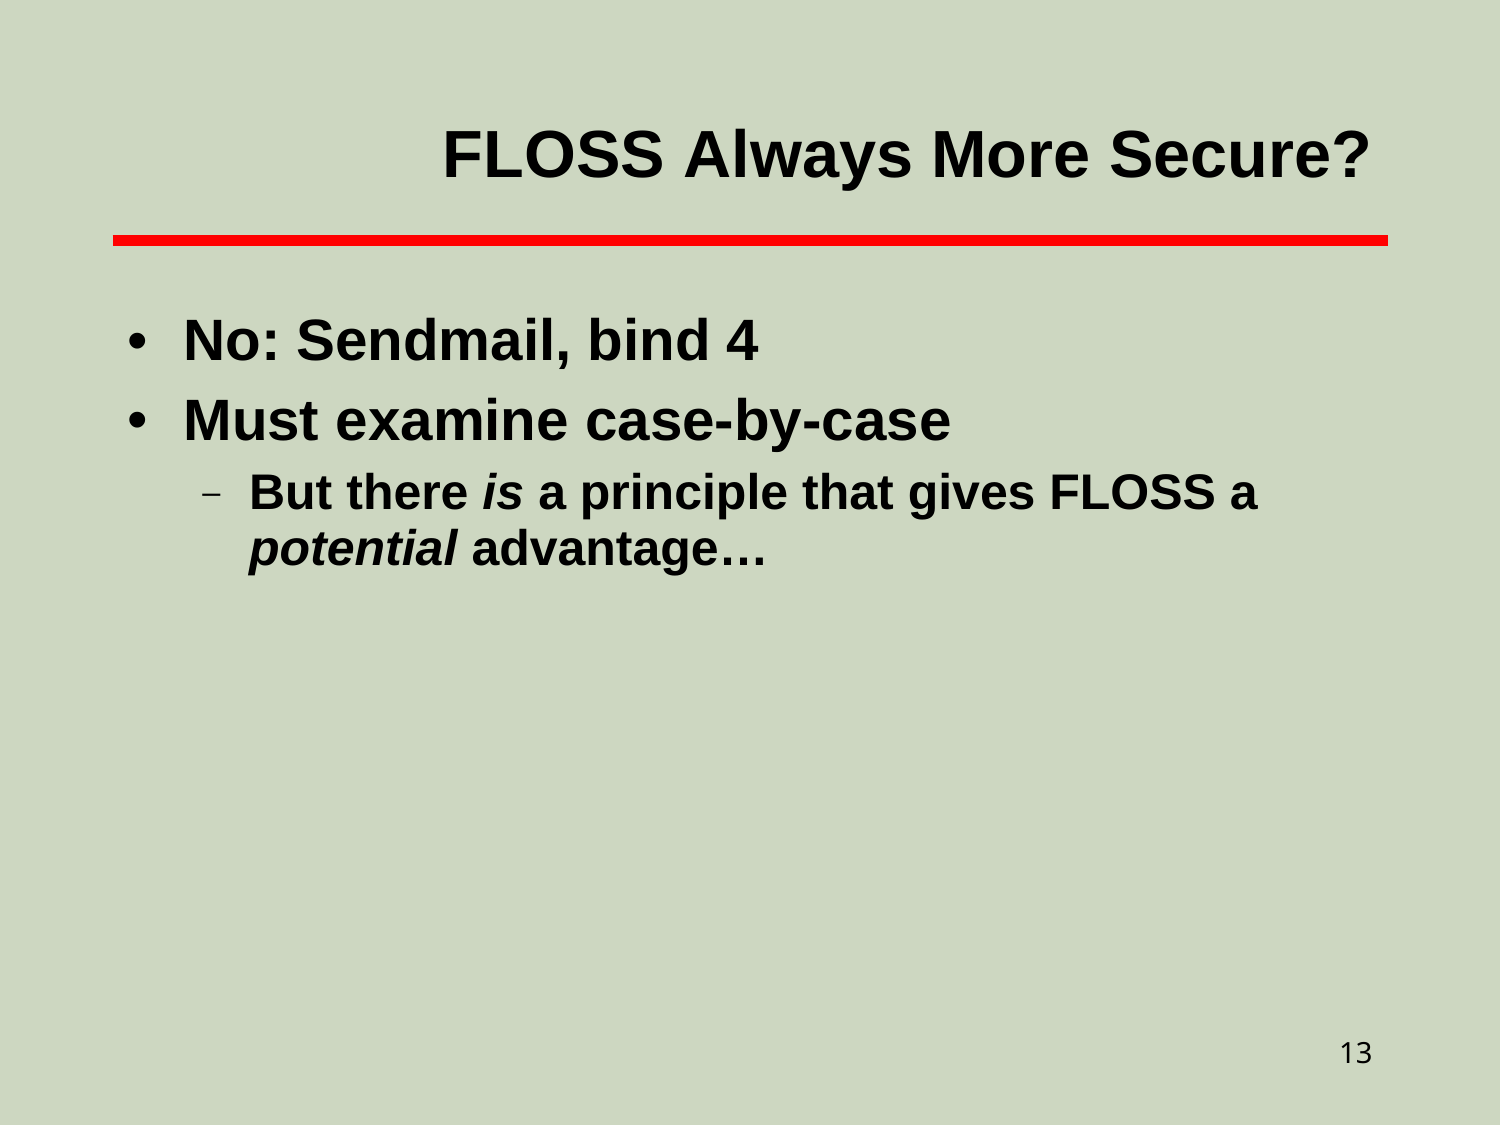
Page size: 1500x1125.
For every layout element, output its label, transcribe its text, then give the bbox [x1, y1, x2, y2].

list No: Sendmail, bind 4 Must examine case-by-case But there is a principle that gives FLOSS a potential advantage… [112, 299, 1388, 1000]
title FLOSS Always More Secure? [337, 85, 1388, 224]
